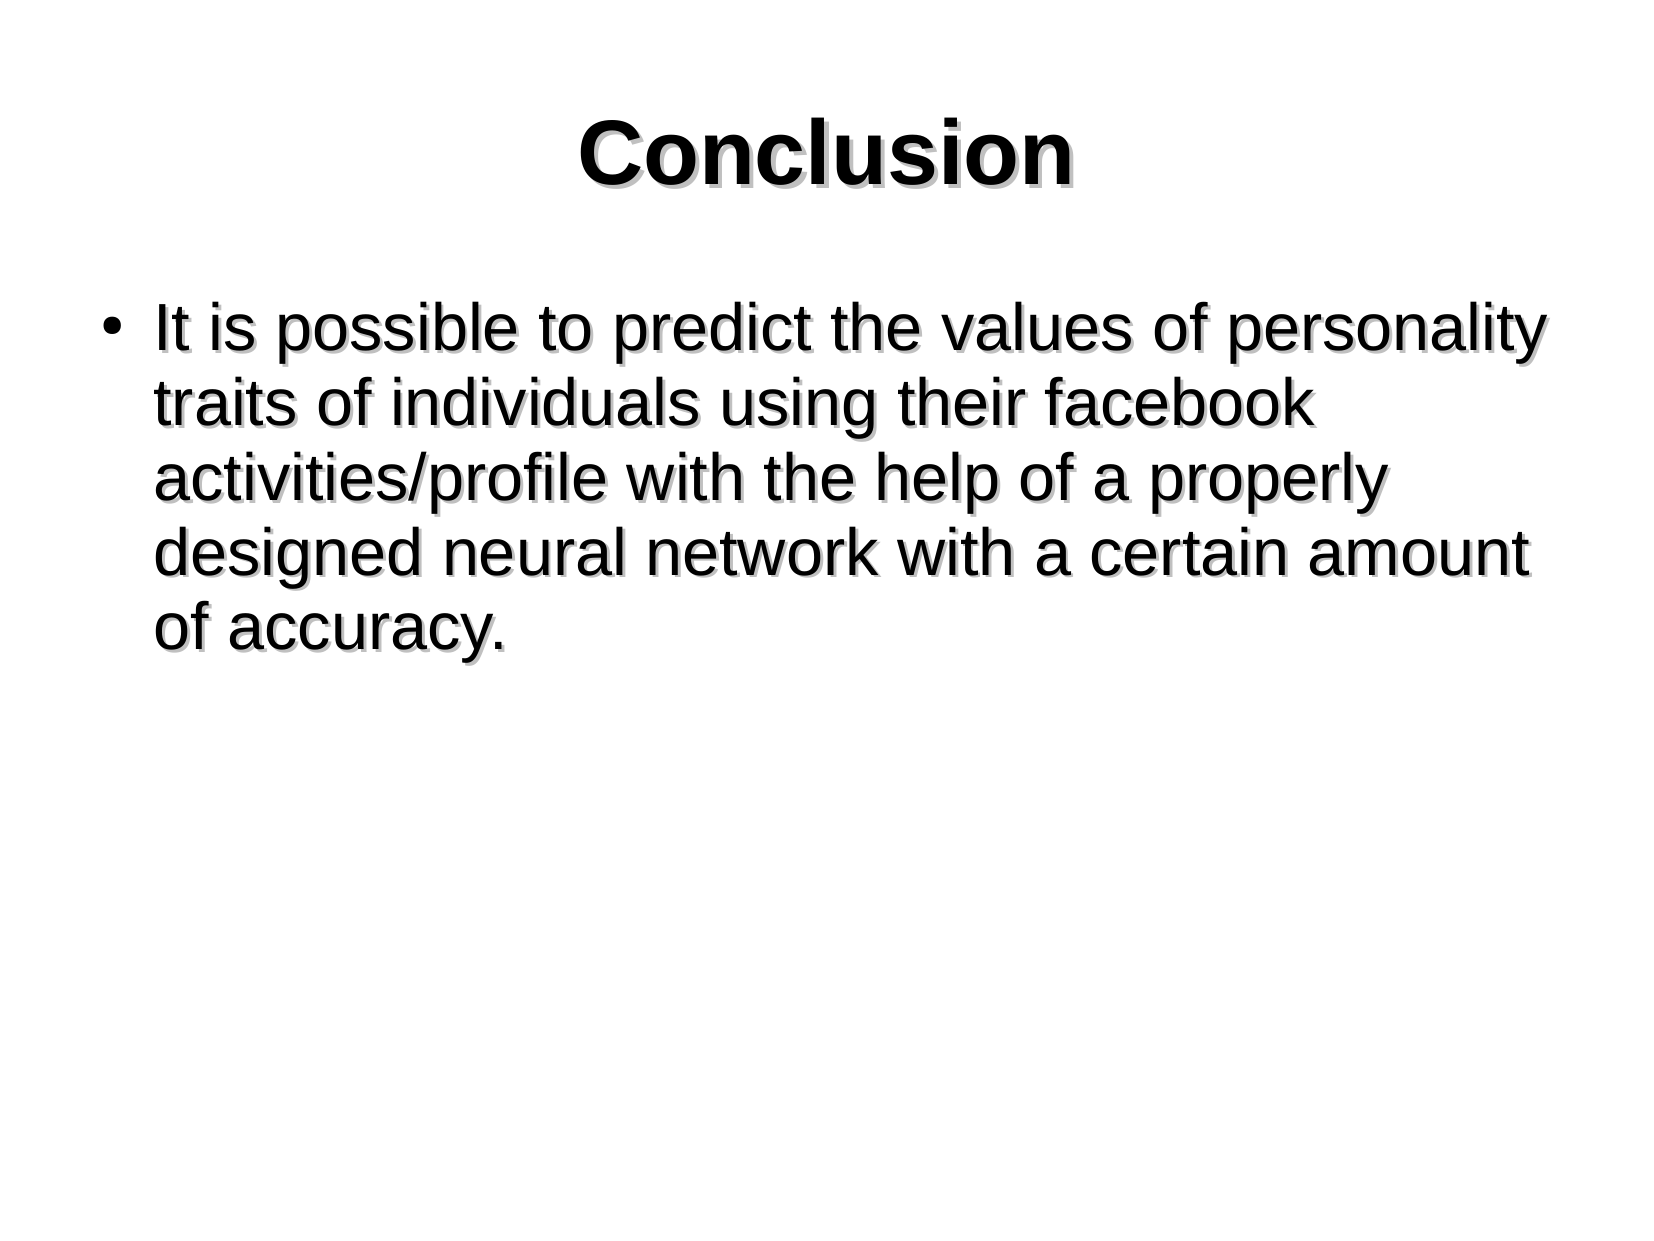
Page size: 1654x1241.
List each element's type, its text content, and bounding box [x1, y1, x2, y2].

list It is possible to predict the values of personality traits of individuals using their facebook activities/profile with the help of a properly designed neural network with a certain amount of accuracy. [82, 290, 1571, 1010]
title Conclusion [82, 49, 1571, 257]
